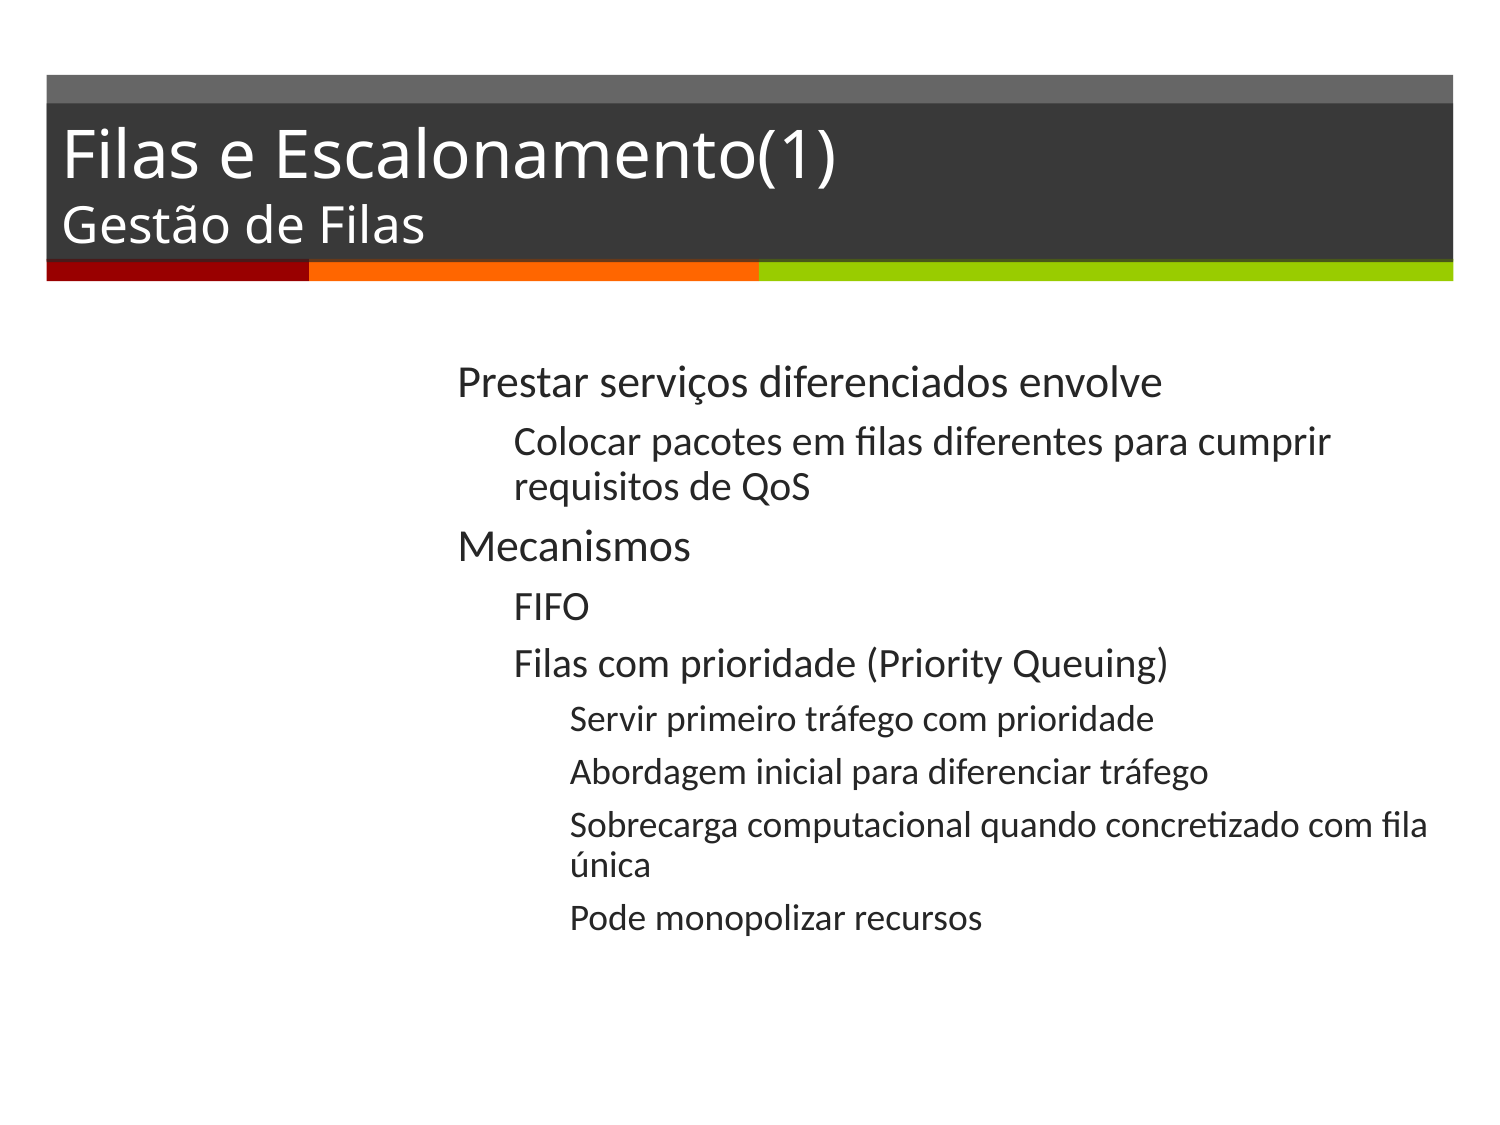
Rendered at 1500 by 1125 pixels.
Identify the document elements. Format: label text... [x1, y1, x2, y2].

title Filas e Escalonamento(1) Gestão de Filas [46, 103, 1454, 263]
list Prestar serviços diferenciados envolve Colocar pacotes em filas diferentes para cumprir requisitos de QoS Mecanismos FIFO Filas com prioridade (Priority Queuing) Servir primeiro tráfego com prioridade Abordagem inicial para diferenciar tráfego Sobrecarga computacional quando concretizado com fila única Pode monopolizar recursos [292, 350, 1454, 1005]
